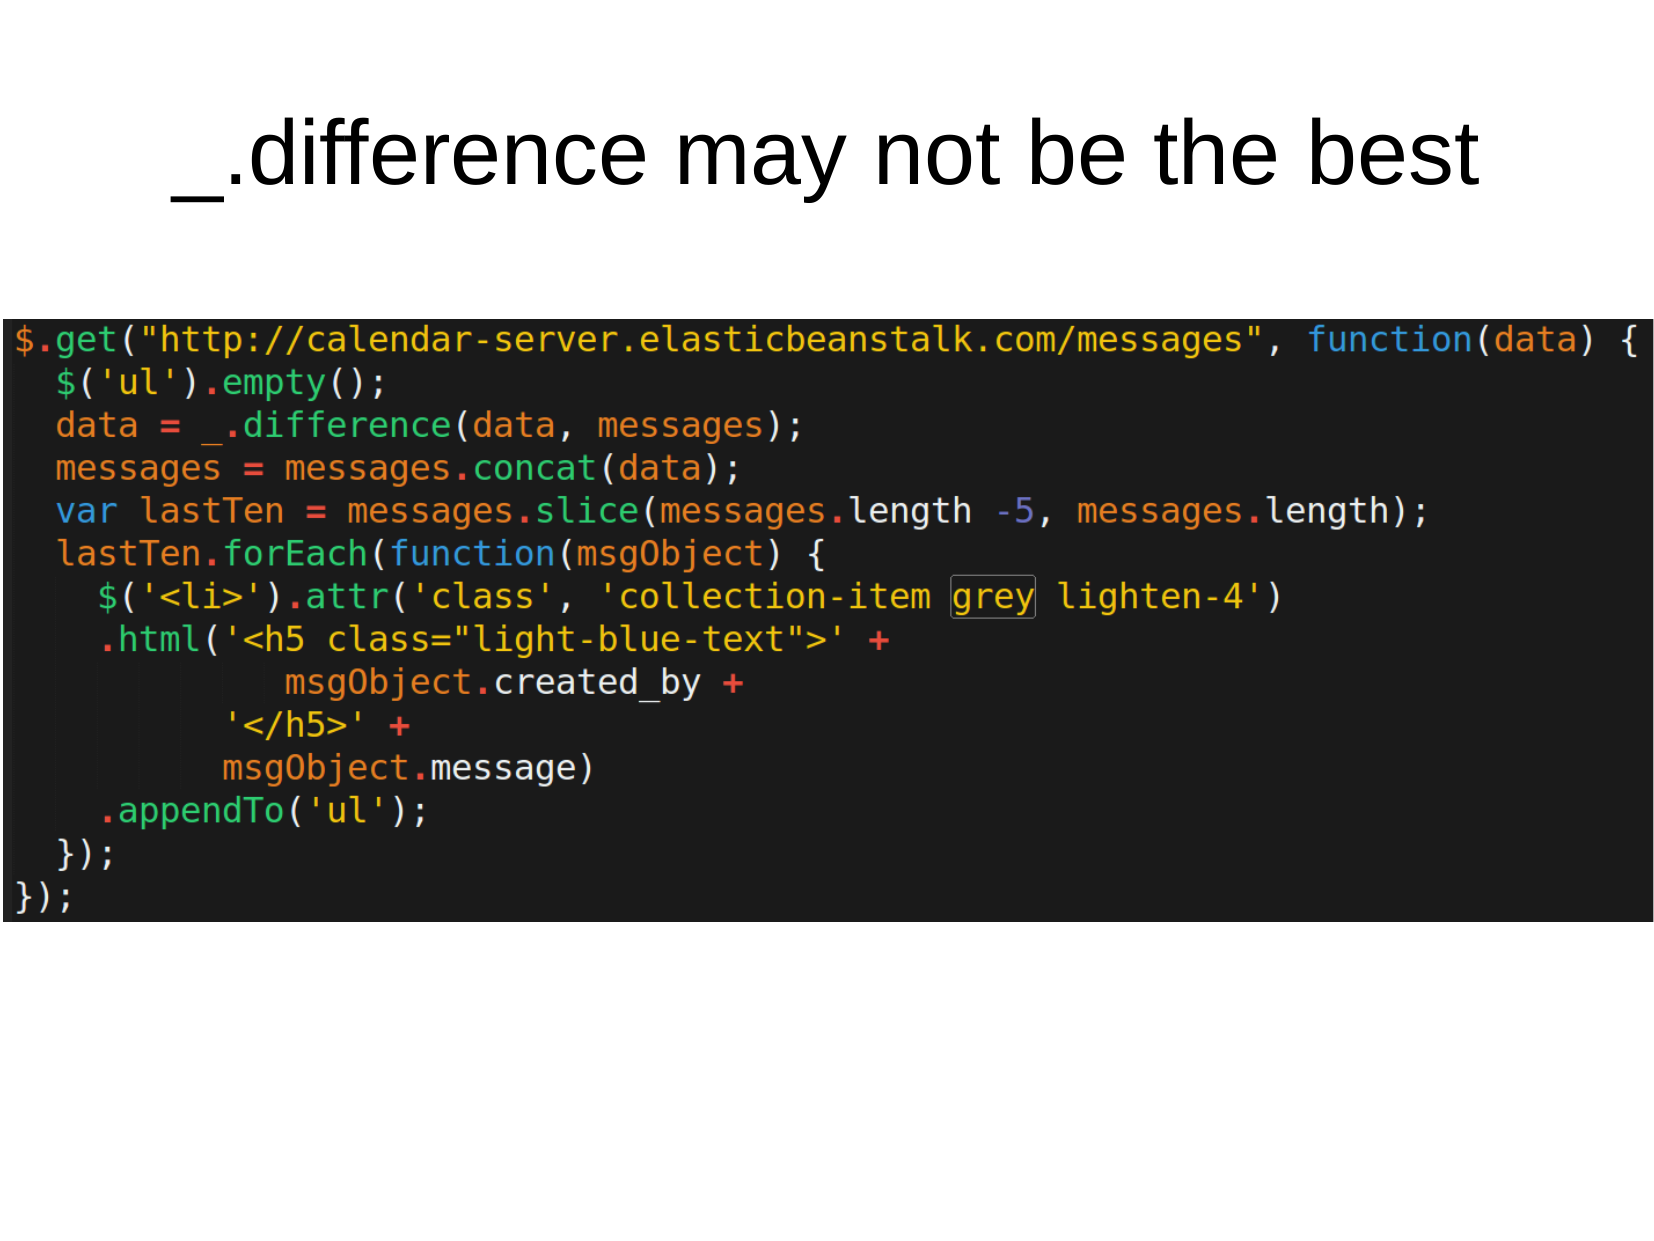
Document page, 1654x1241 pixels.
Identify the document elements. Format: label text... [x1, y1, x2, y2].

title _.difference may not be the best [82, 49, 1571, 257]
picture [3, 319, 1654, 922]
